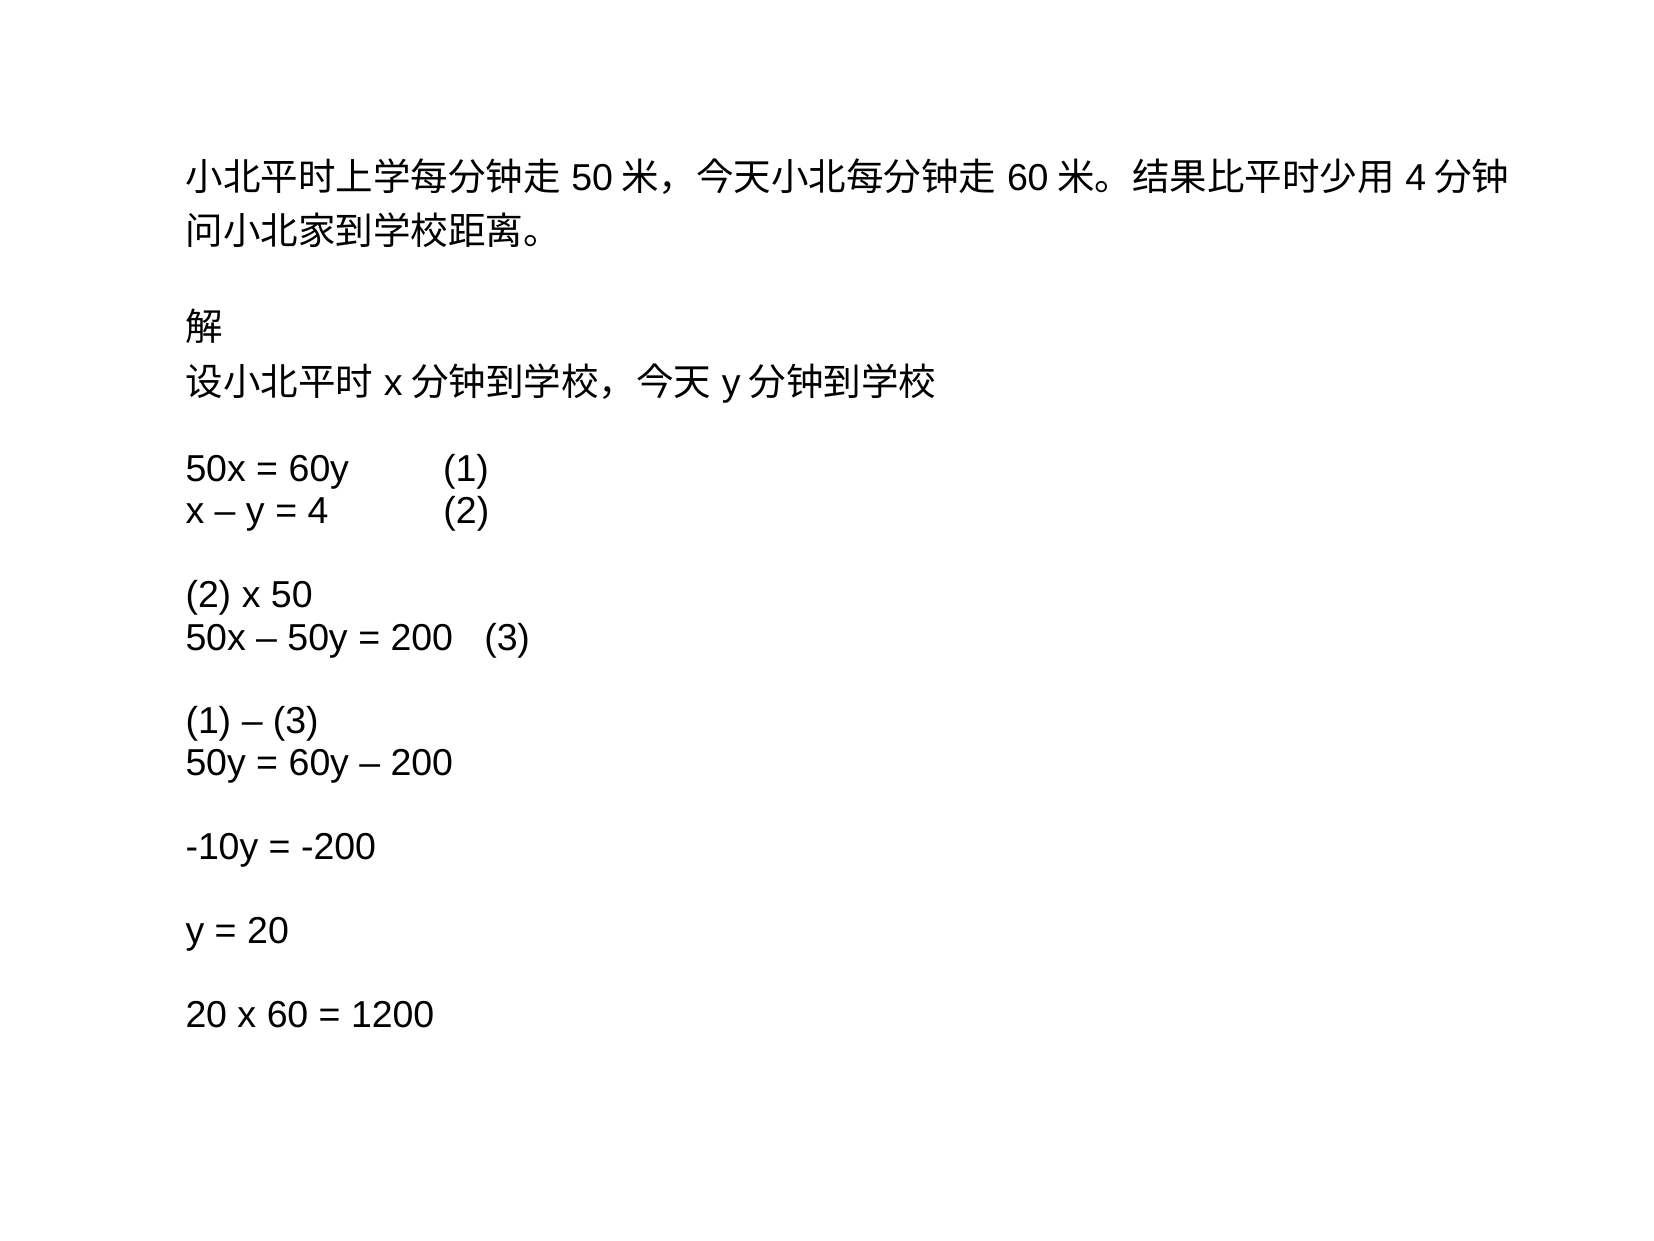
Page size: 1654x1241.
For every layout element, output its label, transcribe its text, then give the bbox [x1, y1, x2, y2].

text_box 小北平时上学每分钟走50米，今天小北每分钟走60米。结果比平时少用4分钟 问小北家到学校距离。 解 设小北平时x分钟到学校，今天y分钟到学校 50x = 60y (1) x – y = 4 (2) (2) x 50 50x – 50y = 200 (3) (1) – (3) 50y = 60y – 200 -10y = -200 y = 20 20 x 60 = 1200 [170, 139, 1502, 1038]
